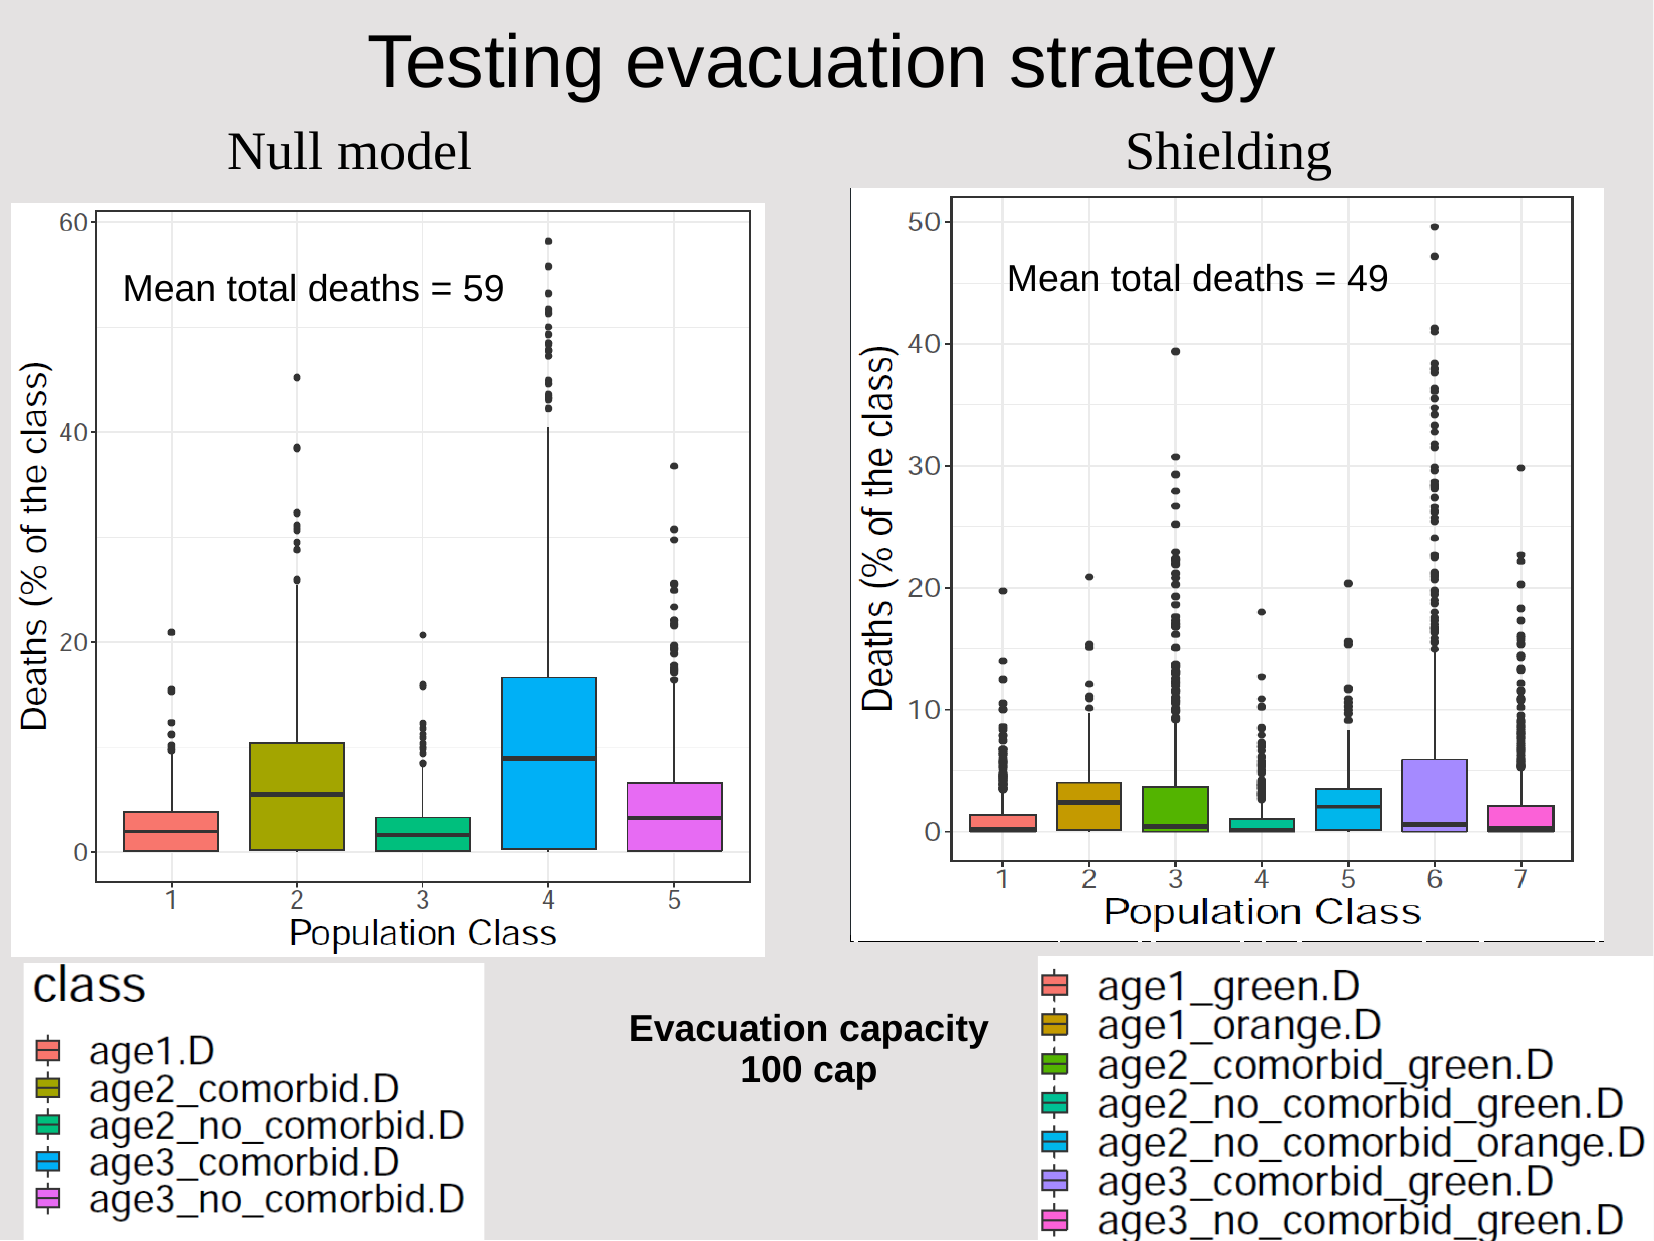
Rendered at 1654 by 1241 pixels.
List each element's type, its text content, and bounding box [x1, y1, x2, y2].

picture [1037, 956, 1654, 1241]
text_box Testing evacuation strategy [352, 11, 1292, 111]
picture [850, 188, 1604, 942]
picture [11, 203, 765, 957]
picture [23, 963, 485, 1241]
text_box Null model [212, 113, 639, 213]
text_box Evacuation capacity 100 cap [531, 999, 1037, 1099]
text_box Mean total deaths = 59 [108, 259, 520, 317]
text_box Shielding [1110, 113, 1537, 188]
text_box Mean total deaths = 49 [992, 250, 1404, 308]
